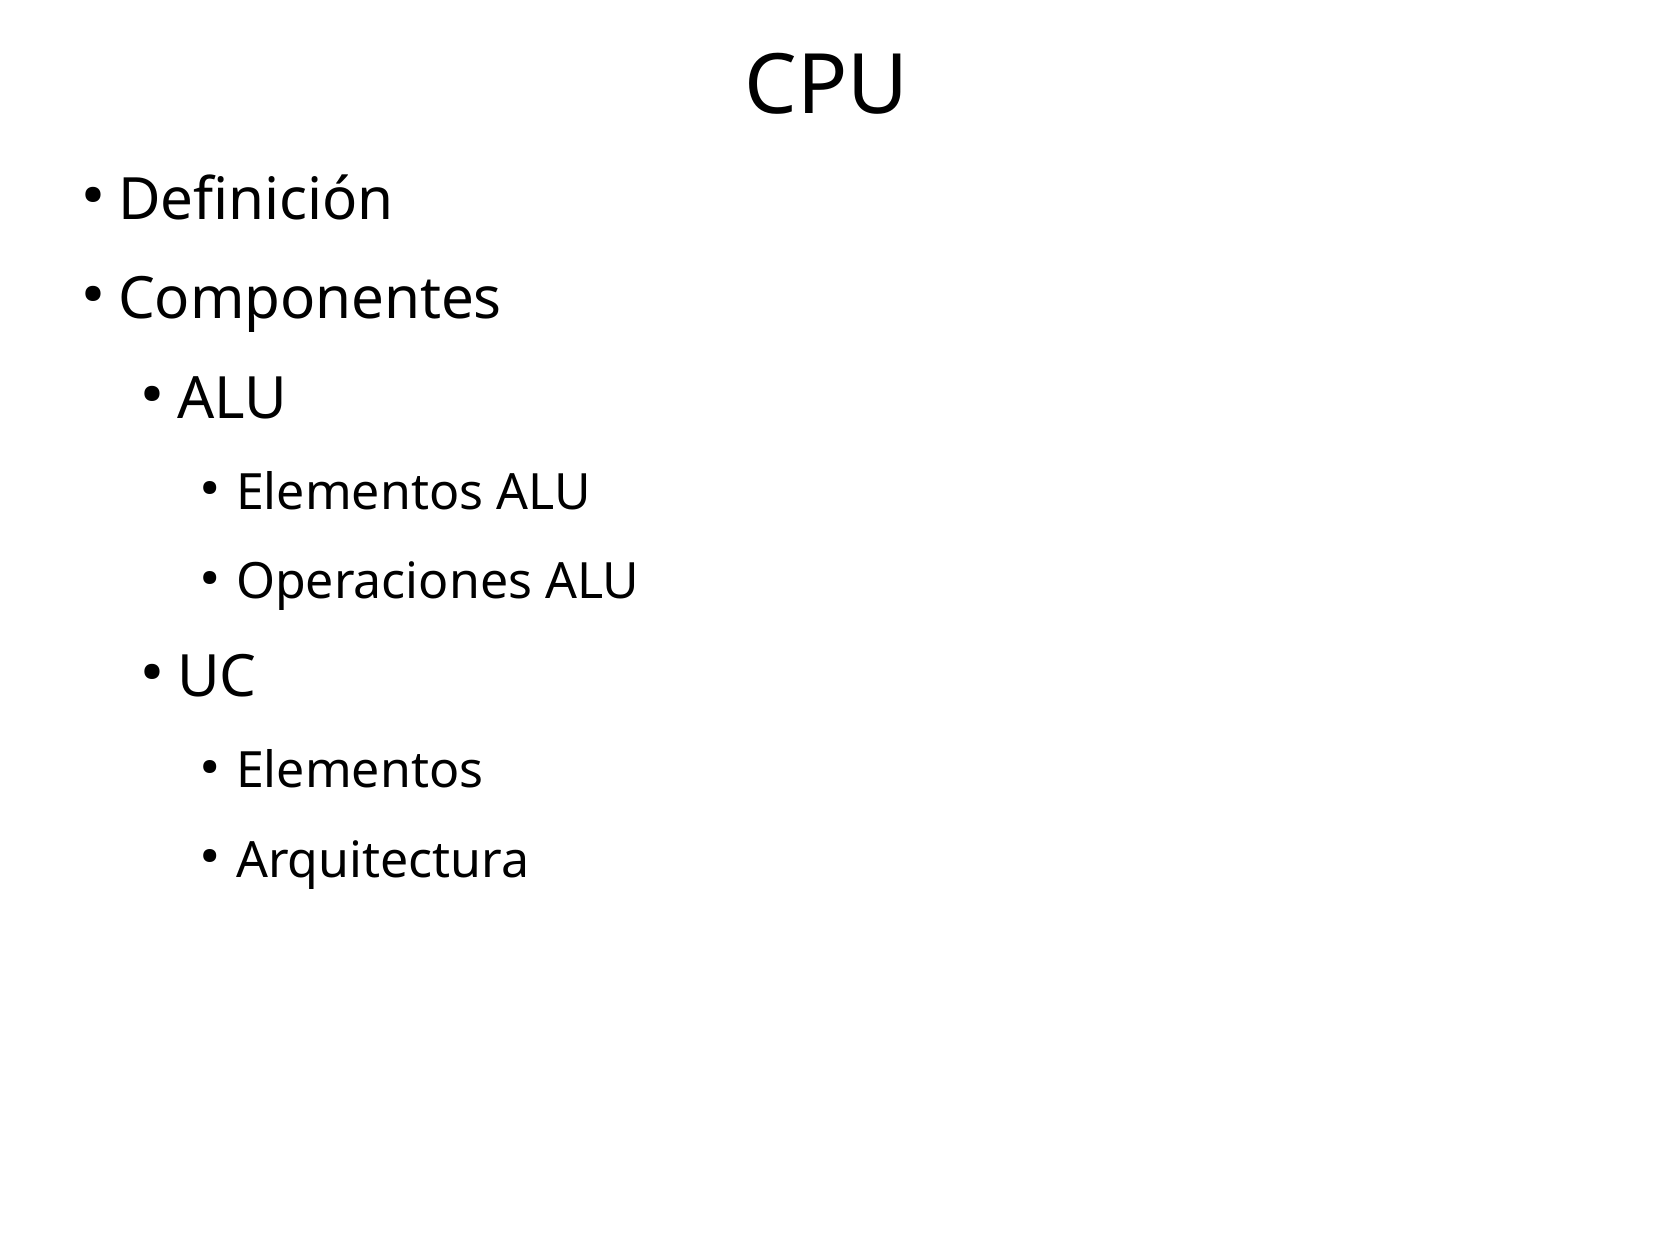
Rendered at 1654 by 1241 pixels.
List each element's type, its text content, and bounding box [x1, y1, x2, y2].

title CPU [82, 0, 1571, 161]
subtitle Definición Componentes ALU Elementos ALU Operaciones ALU UC Elementos Arquitectura [82, 161, 1571, 1241]
